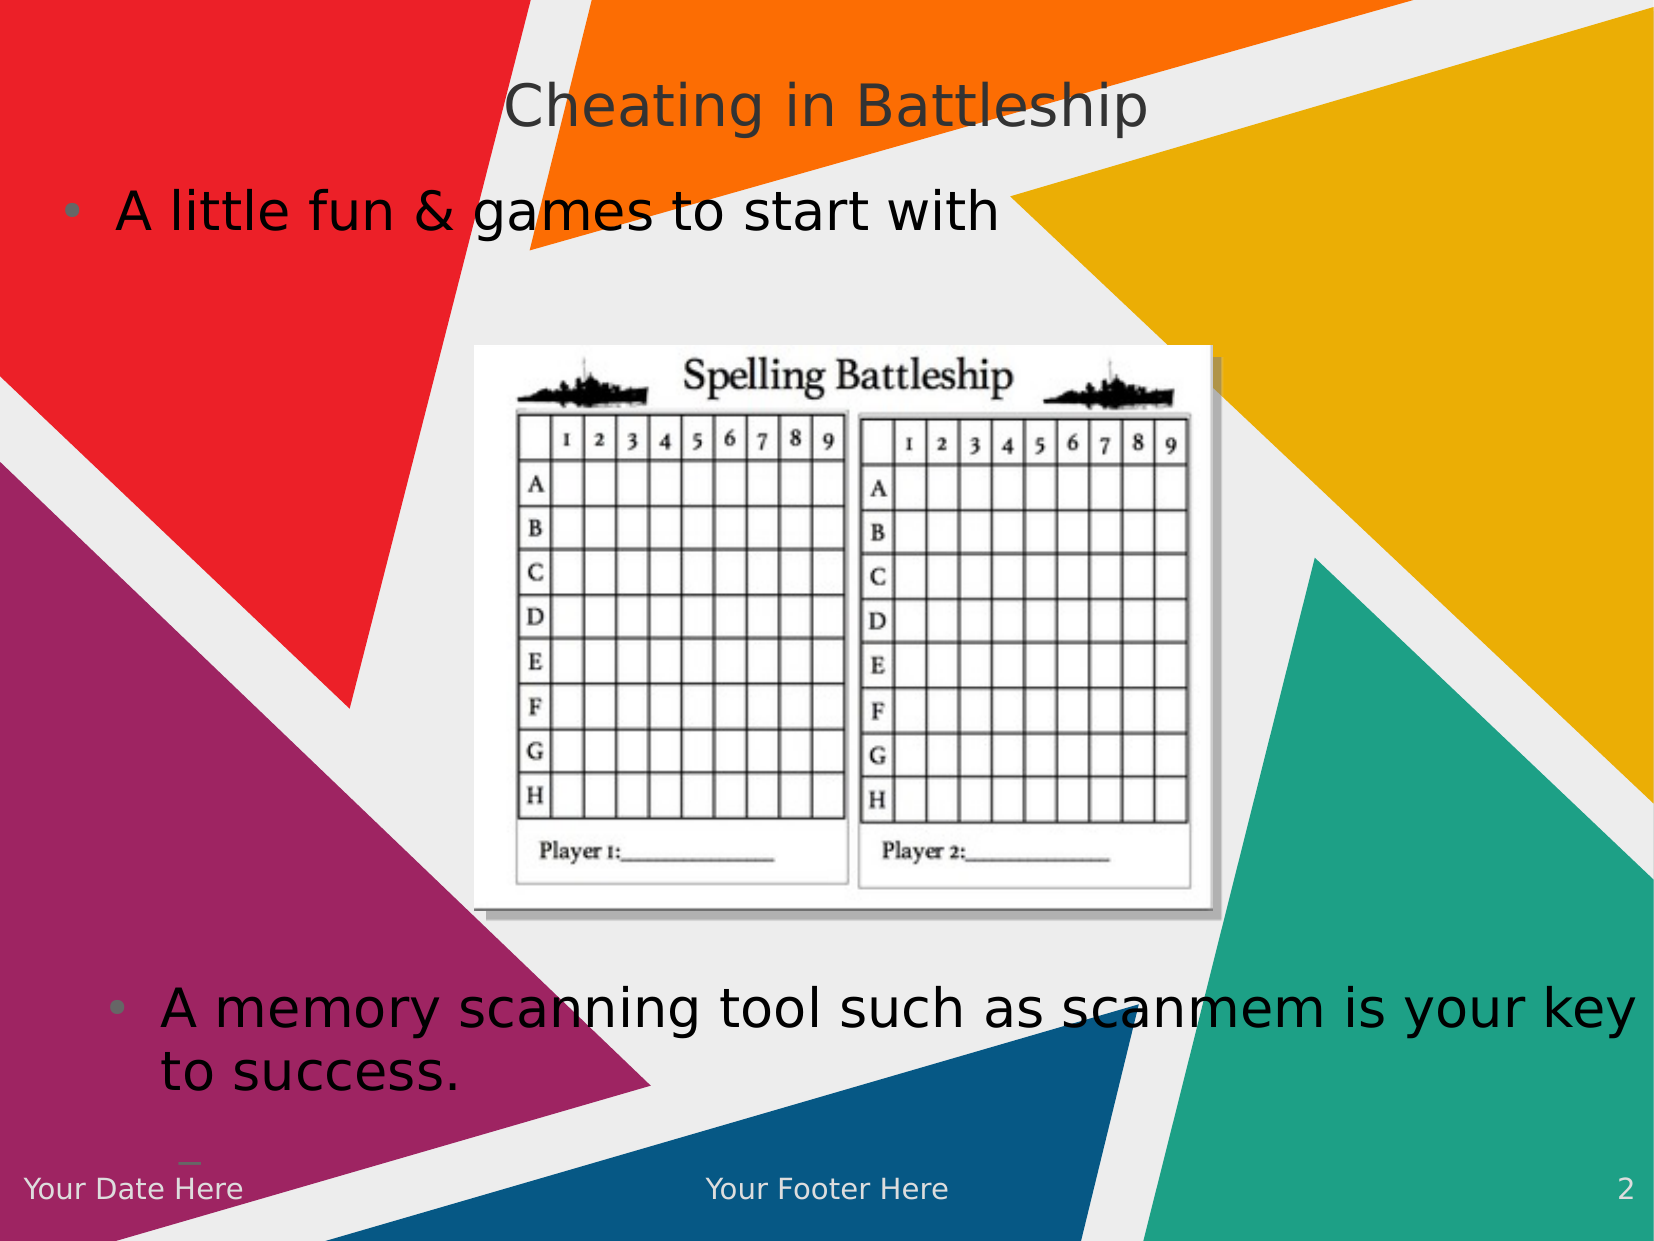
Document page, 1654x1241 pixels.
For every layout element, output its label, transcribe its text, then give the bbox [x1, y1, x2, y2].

text_box A memory scanning tool such as scanmem is your key to success. [90, 885, 1643, 1126]
title Cheating in Battleship [468, 2, 1186, 180]
list A little fun & games to start with [45, 180, 1606, 1126]
picture [474, 345, 1213, 885]
